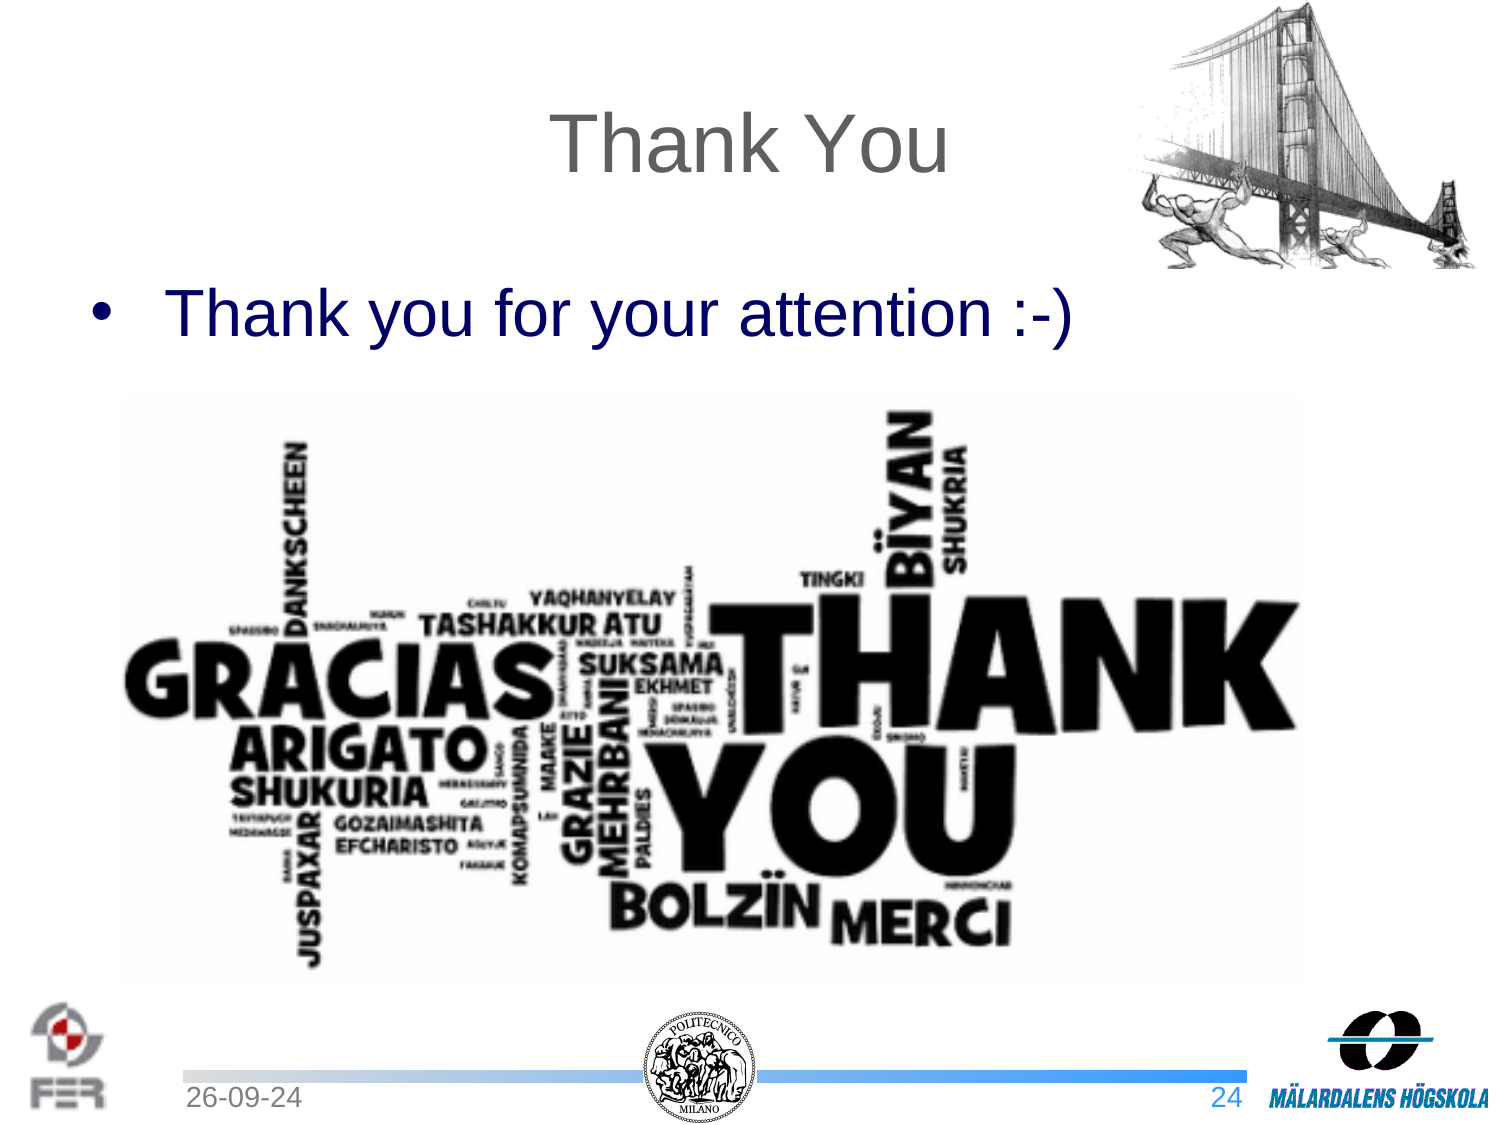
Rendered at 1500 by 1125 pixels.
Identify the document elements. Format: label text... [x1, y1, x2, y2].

picture [1269, 1011, 1488, 1108]
picture [1454, 1091, 1459, 1108]
picture [643, 1011, 757, 1123]
list Thank you for your attention :-) [75, 262, 1426, 1006]
text_box <numero> [1186, 1070, 1258, 1114]
title Thank You [75, 45, 1122, 233]
picture [121, 395, 1303, 986]
picture [1368, 1093, 1374, 1104]
picture [1435, 1096, 1441, 1104]
picture [1122, 0, 1477, 269]
text_box 13-10-31 [171, 1070, 396, 1114]
picture [29, 987, 107, 1125]
